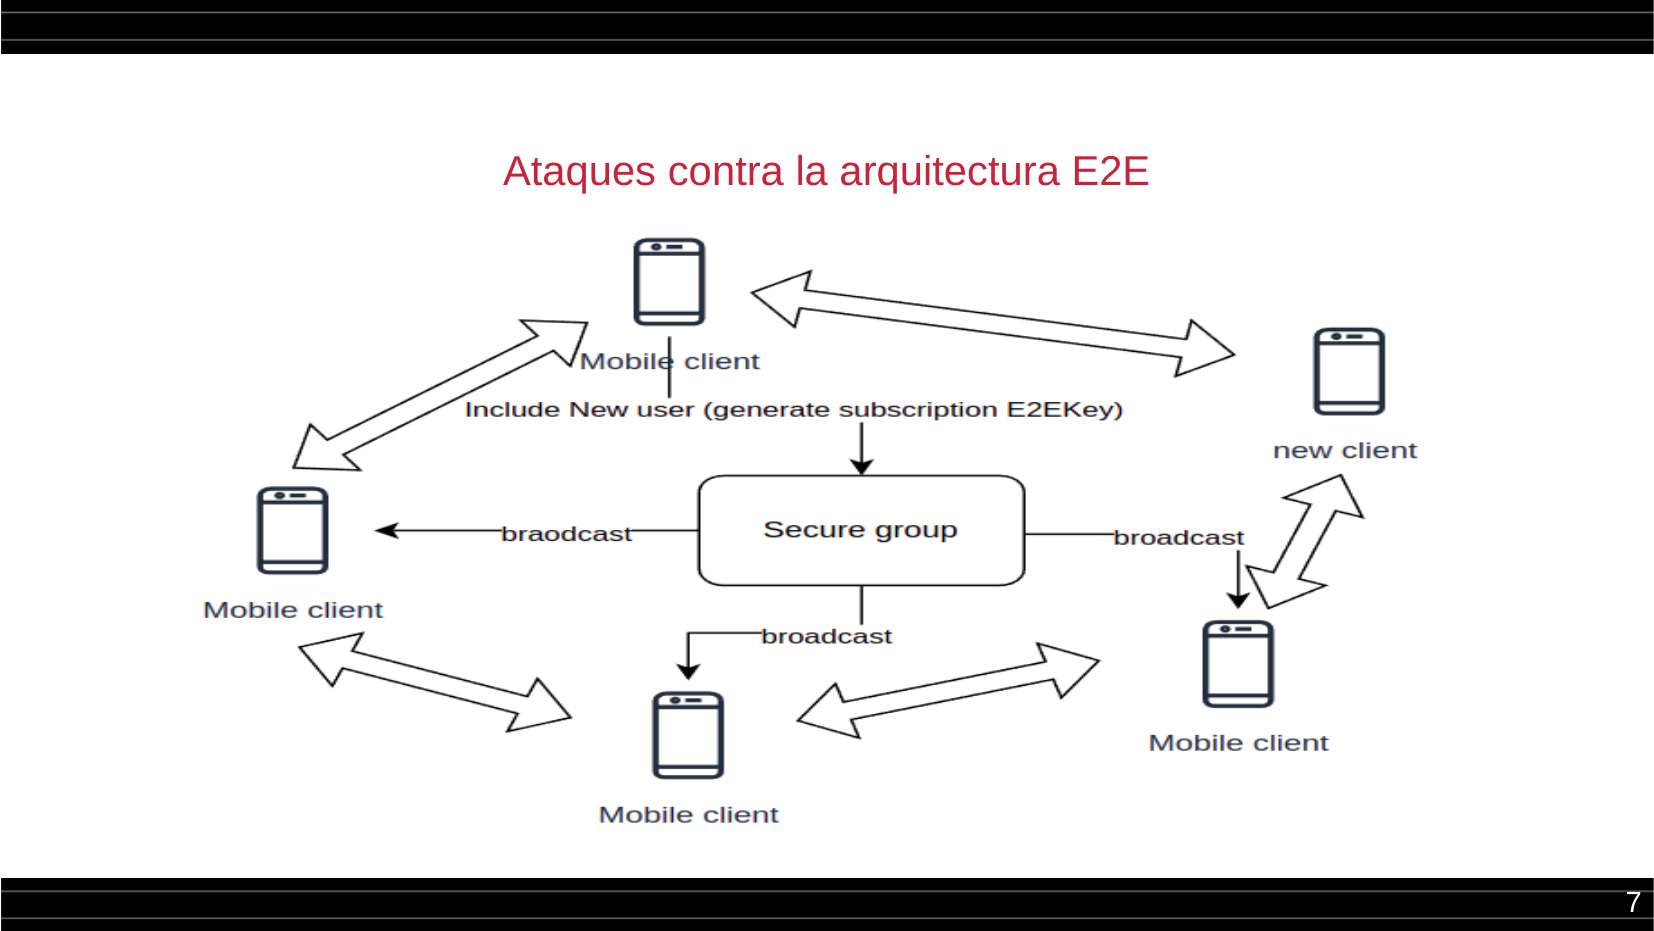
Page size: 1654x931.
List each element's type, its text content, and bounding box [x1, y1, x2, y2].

picture [94, 212, 1548, 863]
picture [1, 878, 1654, 931]
title Ataques contra la arquitectura E2E [82, 92, 1571, 249]
picture [1, 0, 1654, 54]
